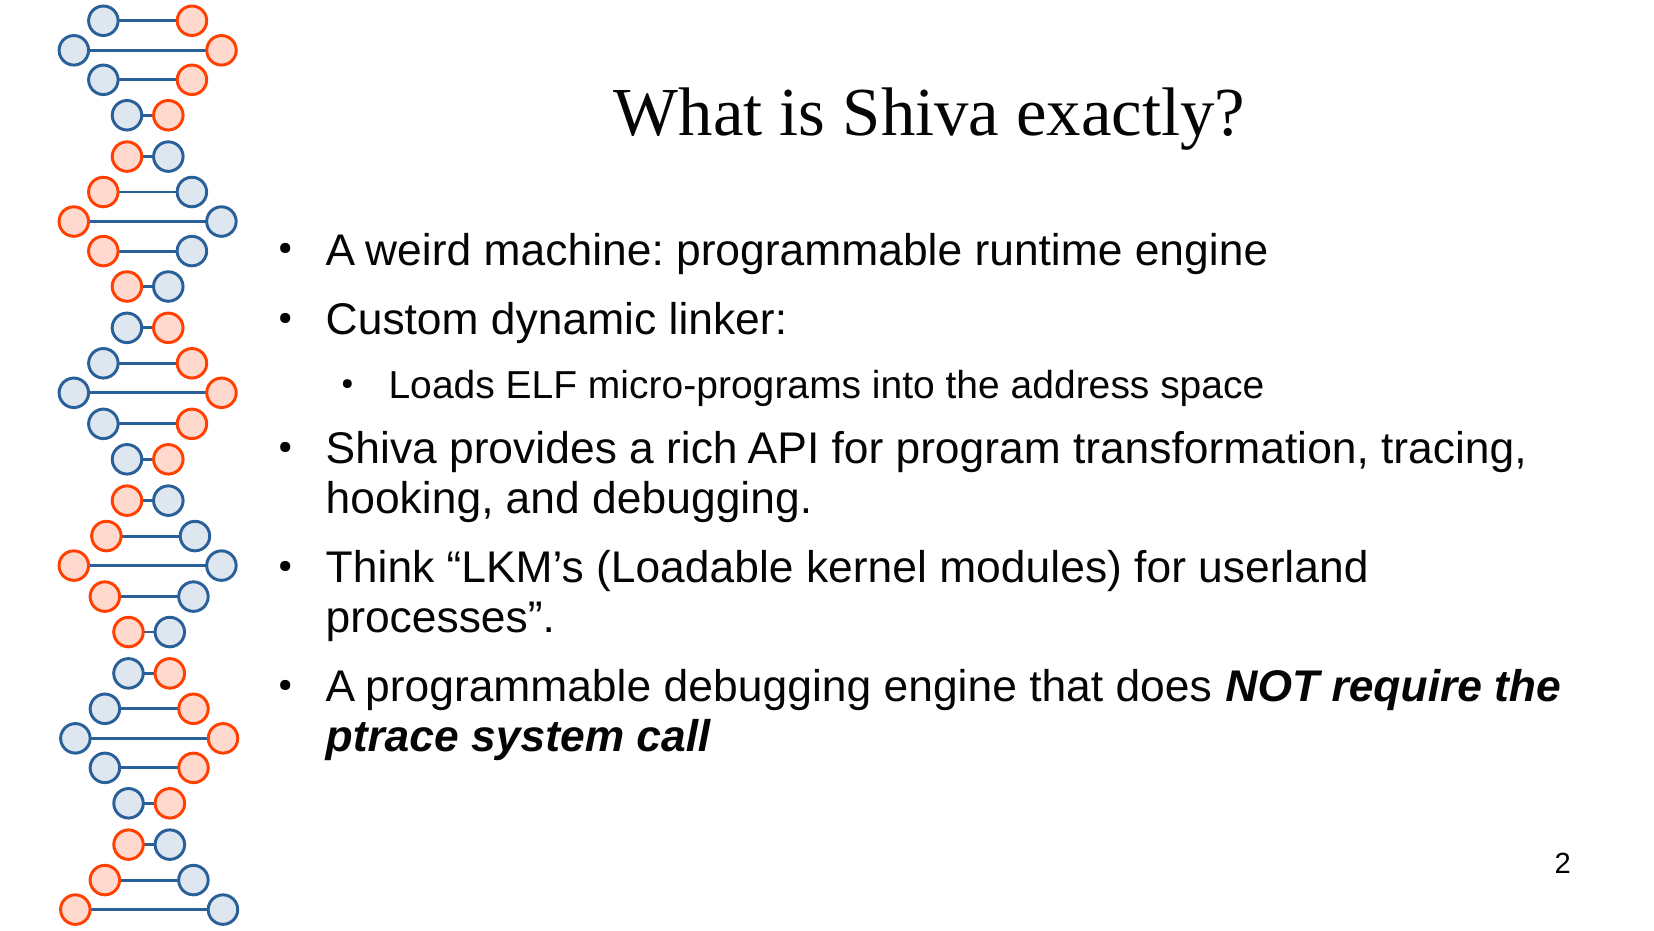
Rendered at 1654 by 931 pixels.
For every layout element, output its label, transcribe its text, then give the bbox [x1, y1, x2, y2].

title What is Shiva exactly? [265, 35, 1595, 189]
list A weird machine: programmable runtime engine Custom dynamic linker: Loads ELF micro-programs into the address space Shiva provides a rich API for program transformation, tracing, hooking, and debugging. Think “LKM’s (Loadable kernel modules) for userland processes”. A programmable debugging engine that does NOT require the ptrace system call [262, 225, 1592, 765]
